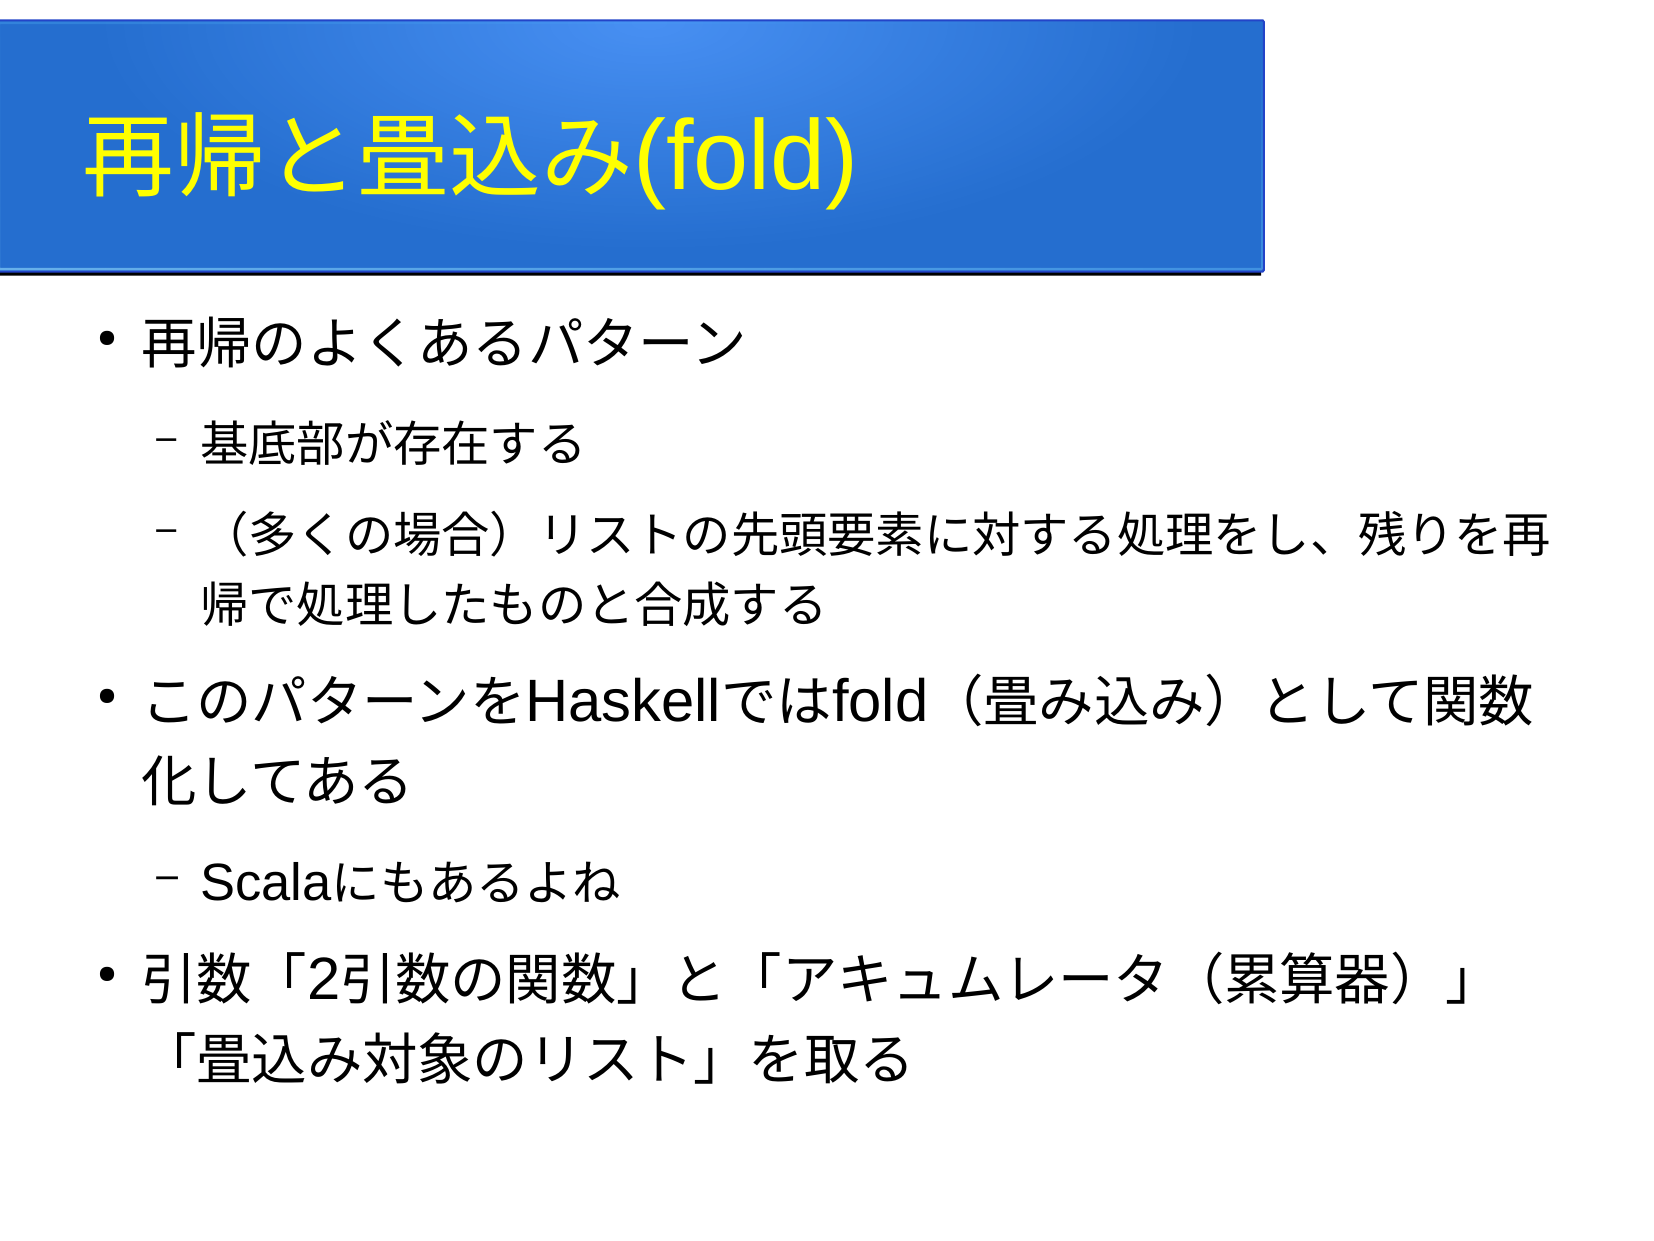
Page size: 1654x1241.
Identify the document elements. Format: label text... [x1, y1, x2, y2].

title 再帰と畳込み(fold) [82, 47, 1235, 252]
list 再帰のよくあるパターン 基底部が存在する （多くの場合）リストの先頭要素に対する処理をし、残りを再帰で処理したものと合成する このパターンをHaskellではfold（畳み込み）として関数化してある Scalaにもあるよね 引数「2引数の関数」と「アキュムレータ（累算器）」「畳込み対象のリスト」を取る [82, 299, 1571, 1099]
